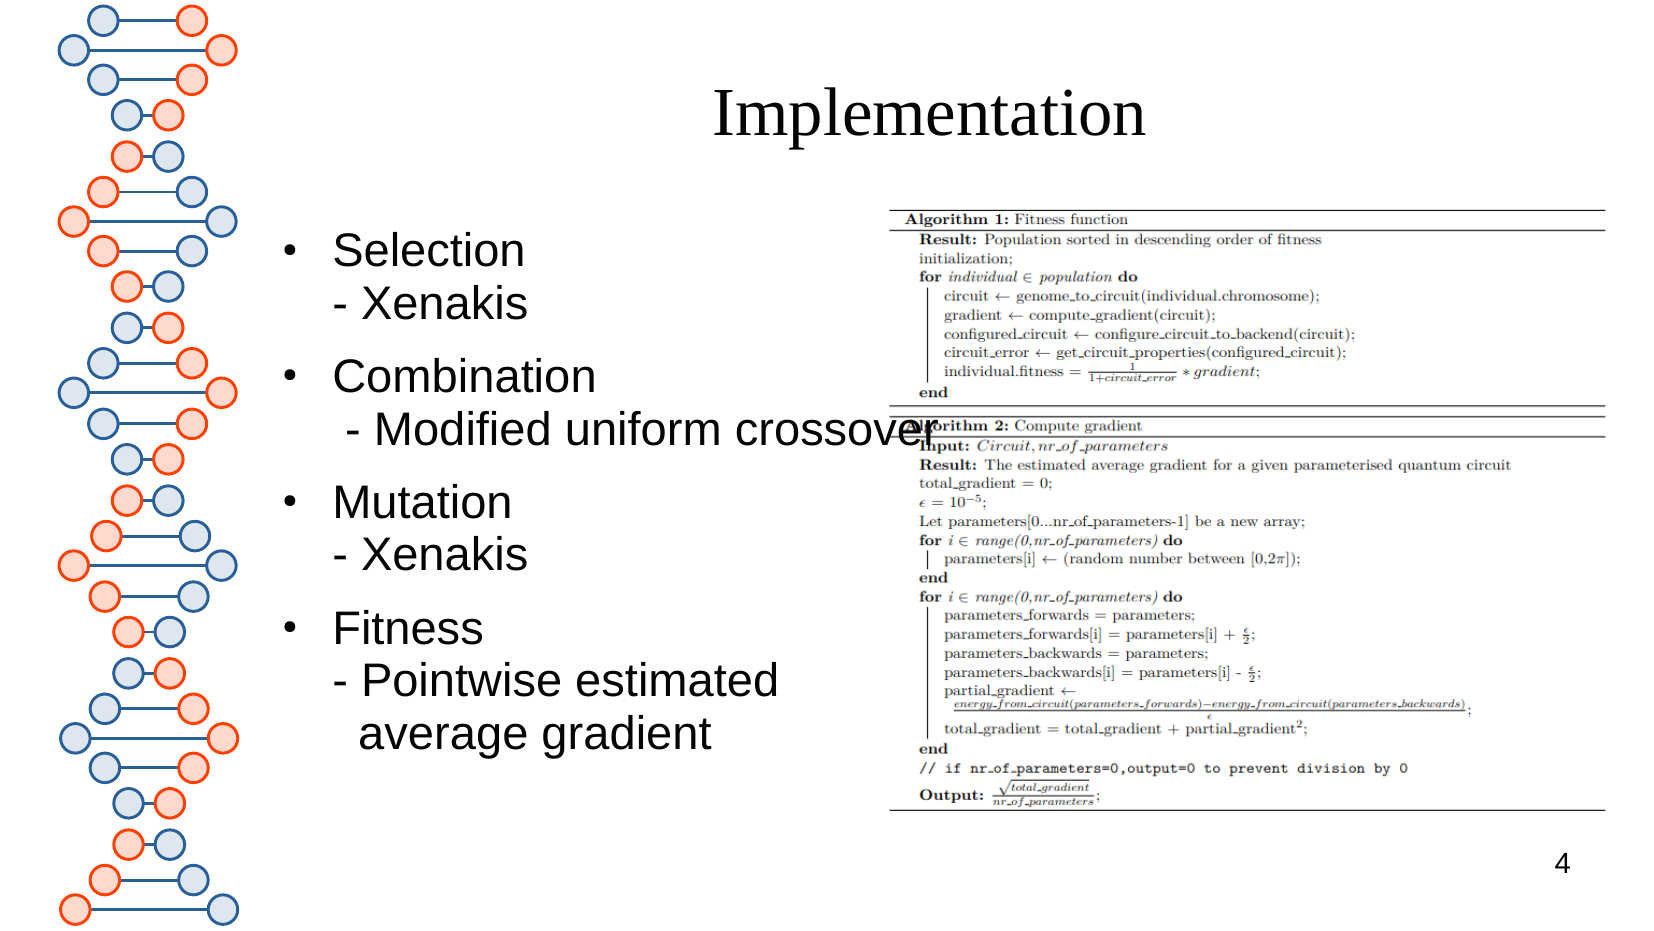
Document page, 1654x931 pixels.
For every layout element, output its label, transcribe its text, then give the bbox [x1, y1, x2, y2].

list Selection - Xenakis Combination - Modified uniform crossover Mutation - Xenakis Fitness - Pointwise estimated average gradient [265, 224, 1595, 764]
picture [885, 206, 1611, 823]
title Implementation [265, 35, 1595, 189]
